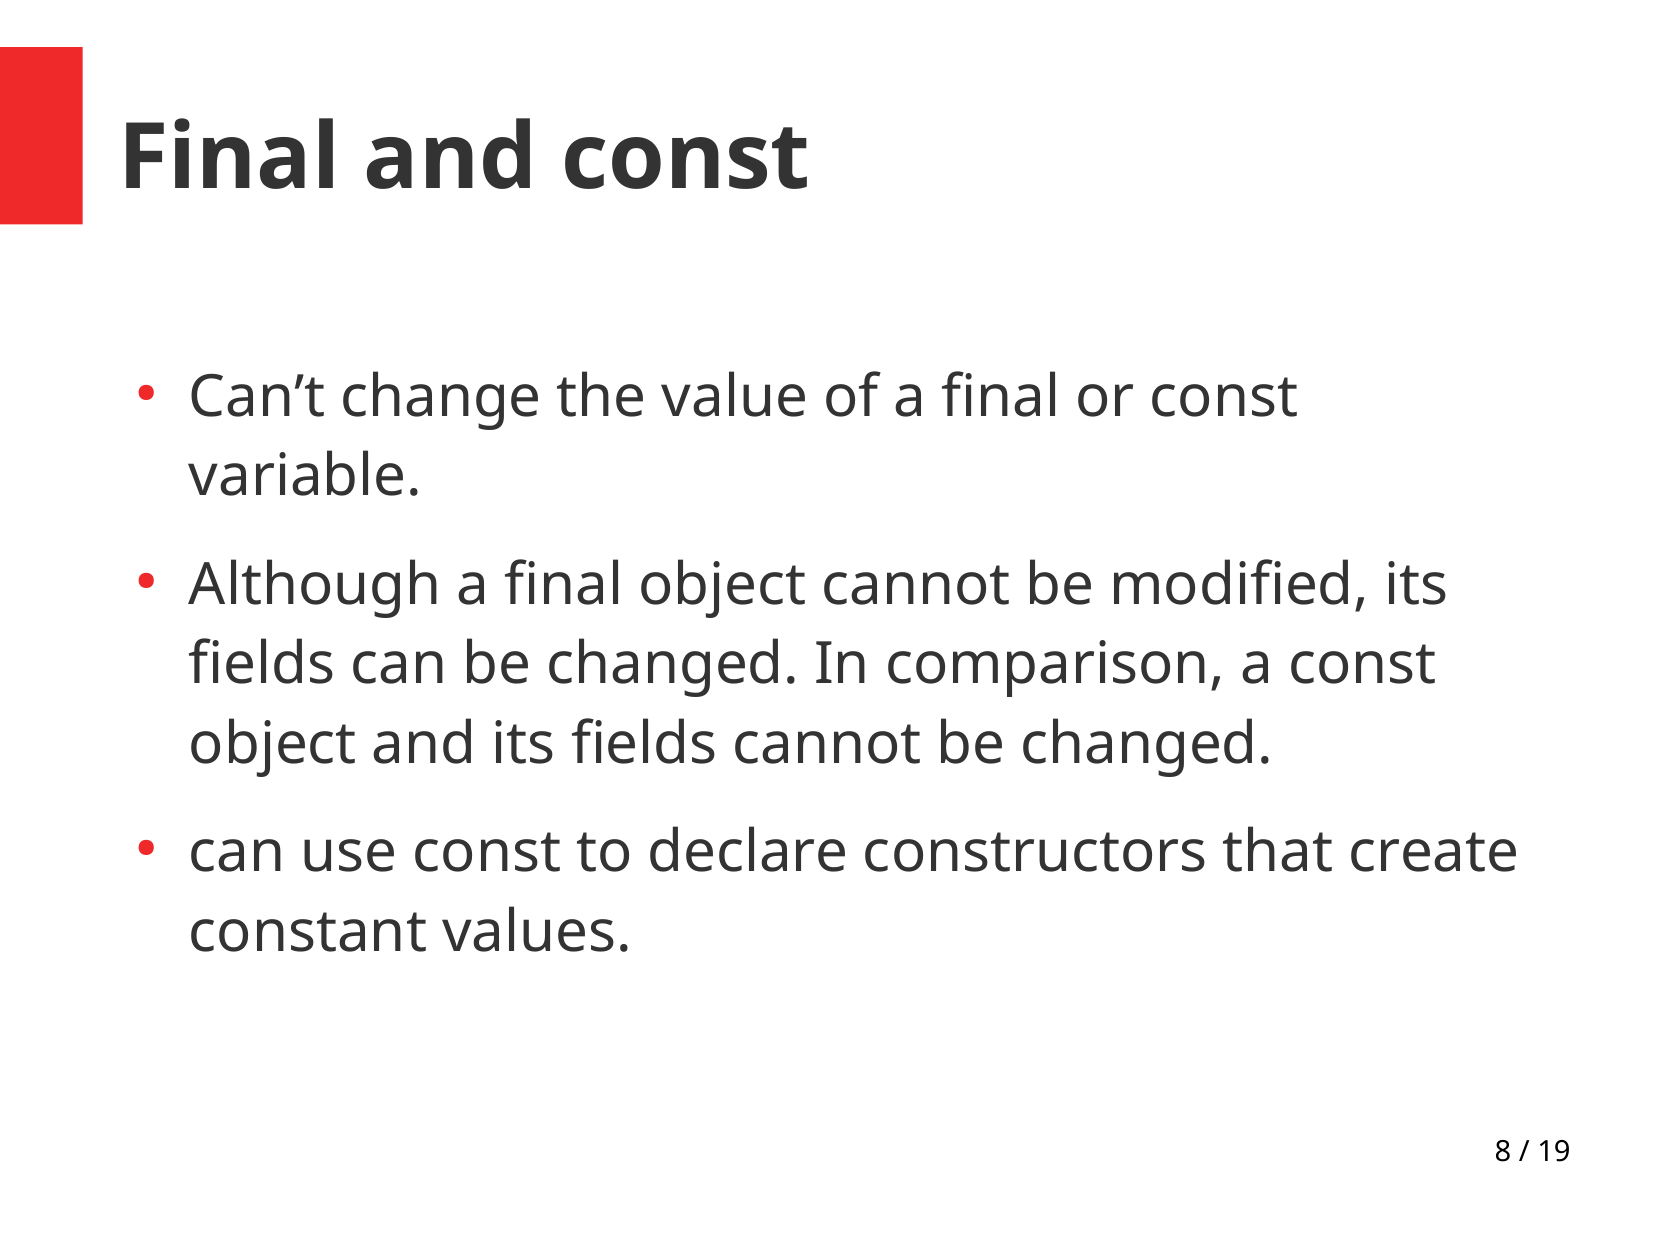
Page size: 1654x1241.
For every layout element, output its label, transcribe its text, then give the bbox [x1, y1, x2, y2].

list Can’t change the value of a final or const variable. Although a final object cannot be modified, its fields can be changed. In comparison, a const object and its fields cannot be changed. can use const to declare constructors that create constant values. [118, 354, 1536, 1074]
title Final and const [118, 49, 1571, 257]
